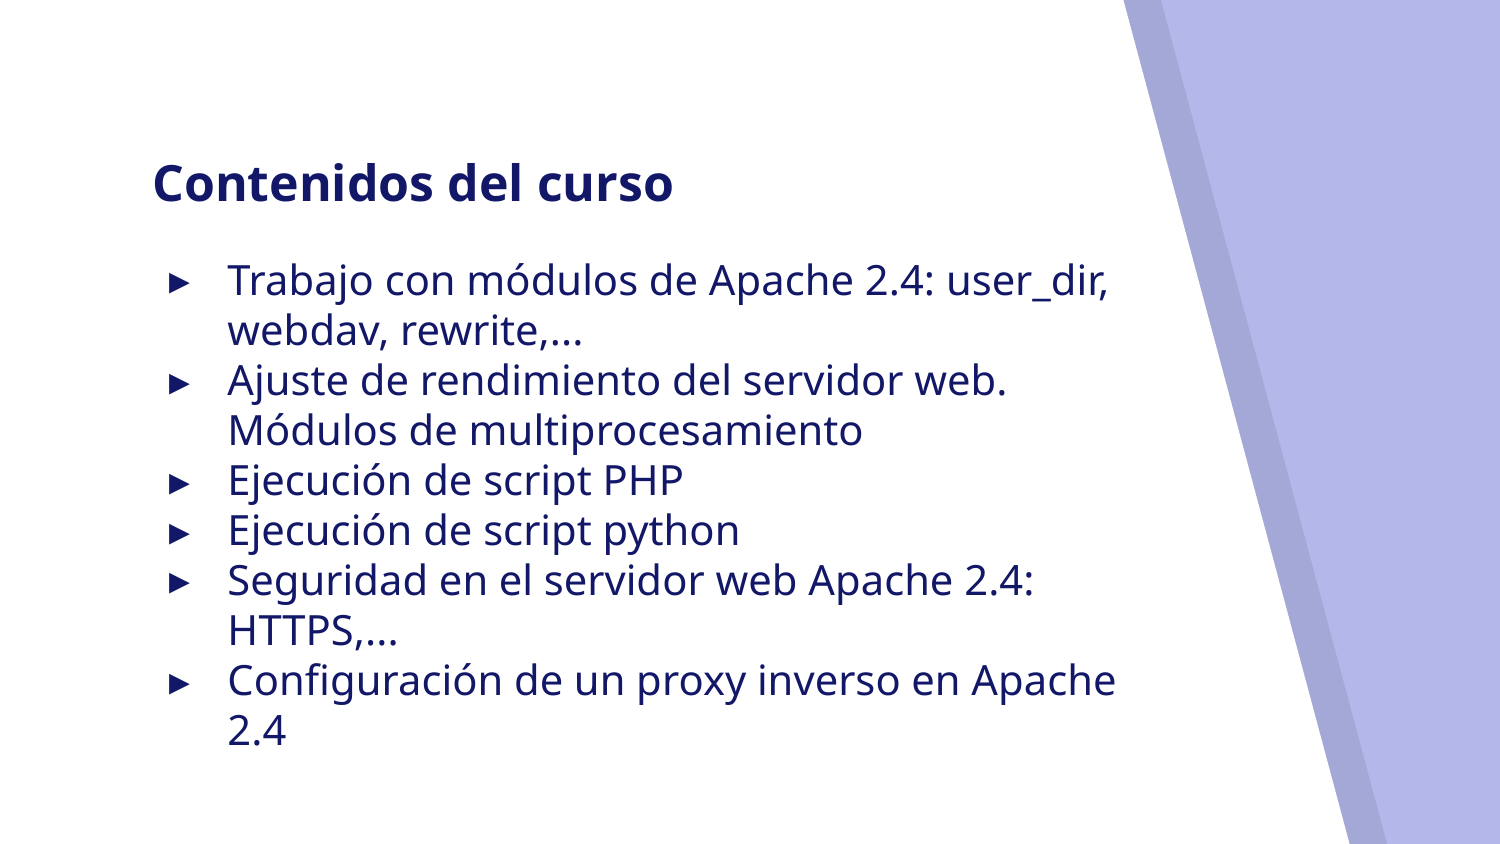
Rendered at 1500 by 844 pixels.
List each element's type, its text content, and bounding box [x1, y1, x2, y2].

list Trabajo con módulos de Apache 2.4: user_dir, webdav, rewrite,... Ajuste de rendimiento del servidor web. Módulos de multiprocesamiento Ejecución de script PHP Ejecución de script python Seguridad en el servidor web Apache 2.4: HTTPS,... Configuración de un proxy inverso en Apache 2.4 [137, 238, 1182, 609]
title Contenidos del curso [137, 146, 1011, 227]
